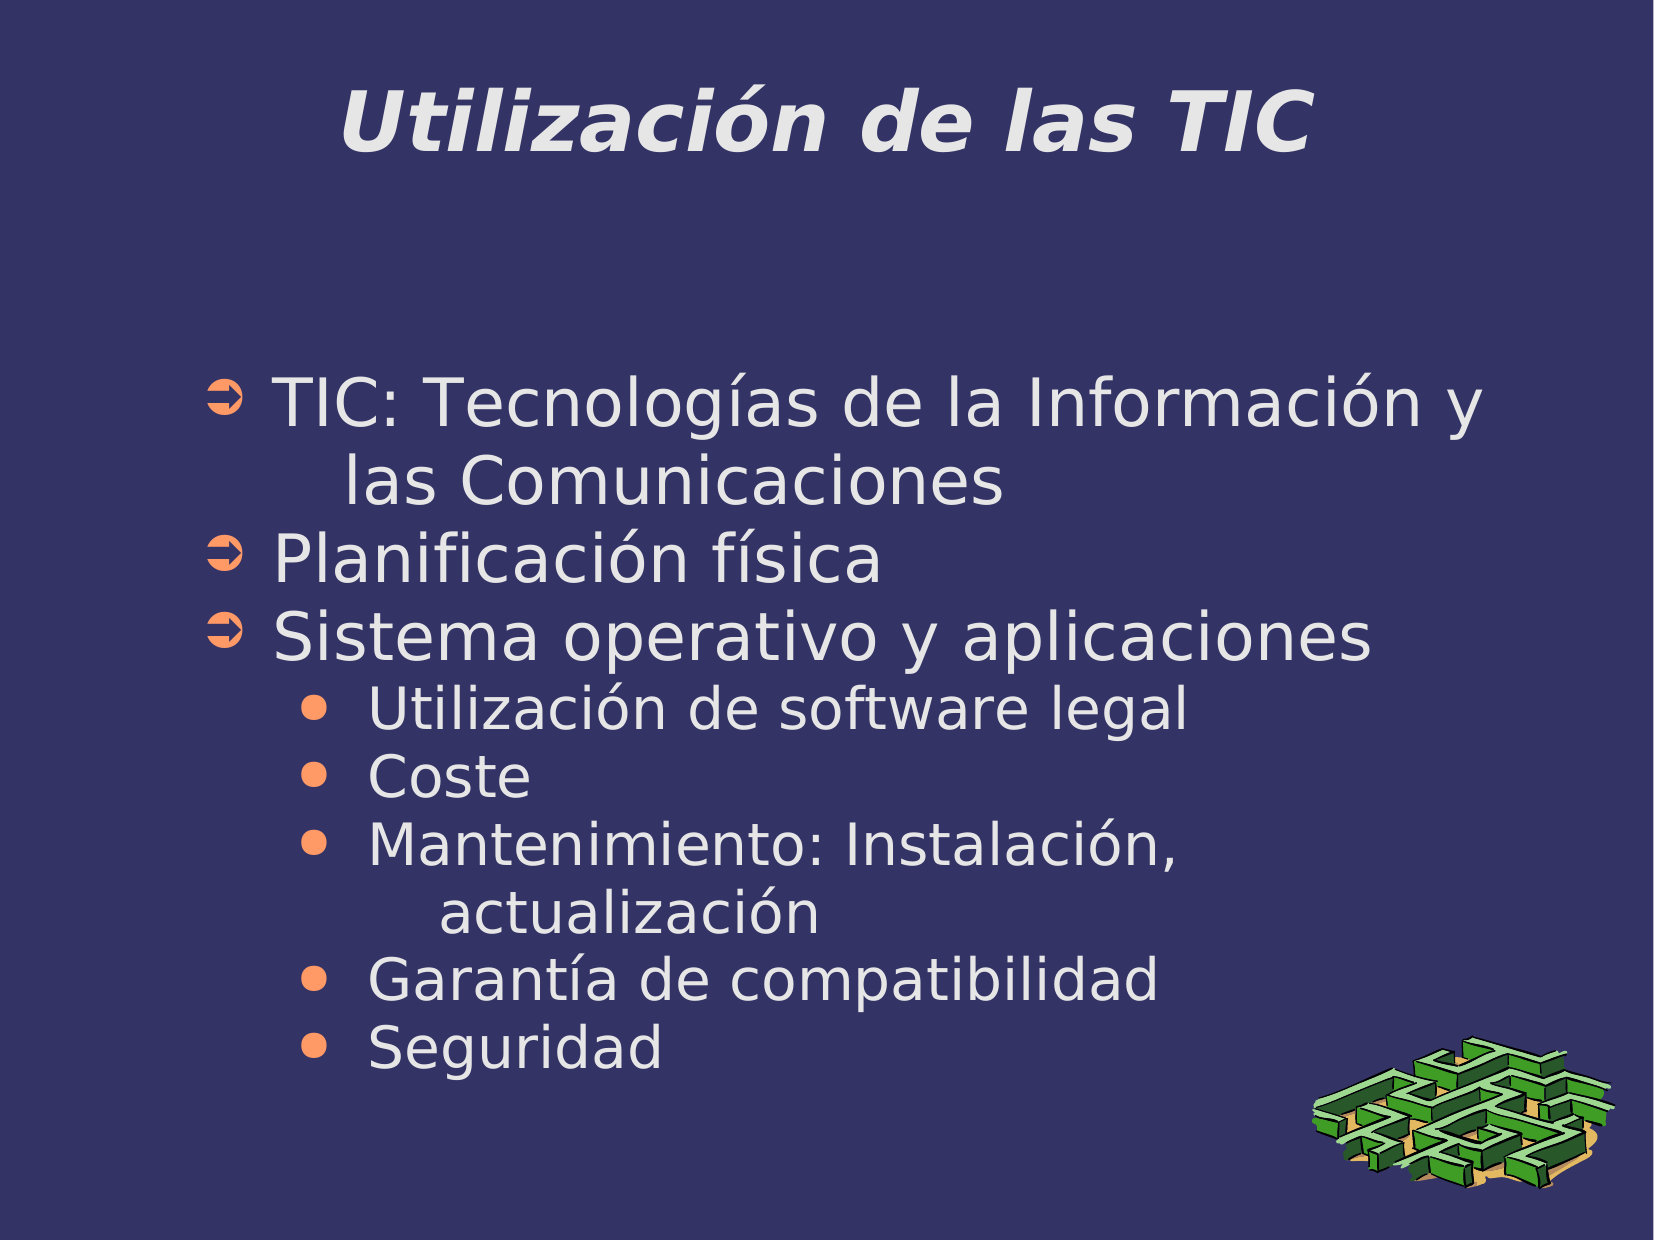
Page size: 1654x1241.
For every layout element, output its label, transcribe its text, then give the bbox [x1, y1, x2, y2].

title Utilización de las TIC [121, 26, 1534, 219]
list TIC: Tecnologías de la Información y las Comunicaciones Planificación física Sistema operativo y aplicaciones Utilización de software legal Coste Mantenimiento: Instalación, actualización Garantía de compatibilidad Seguridad [178, 364, 1570, 1132]
